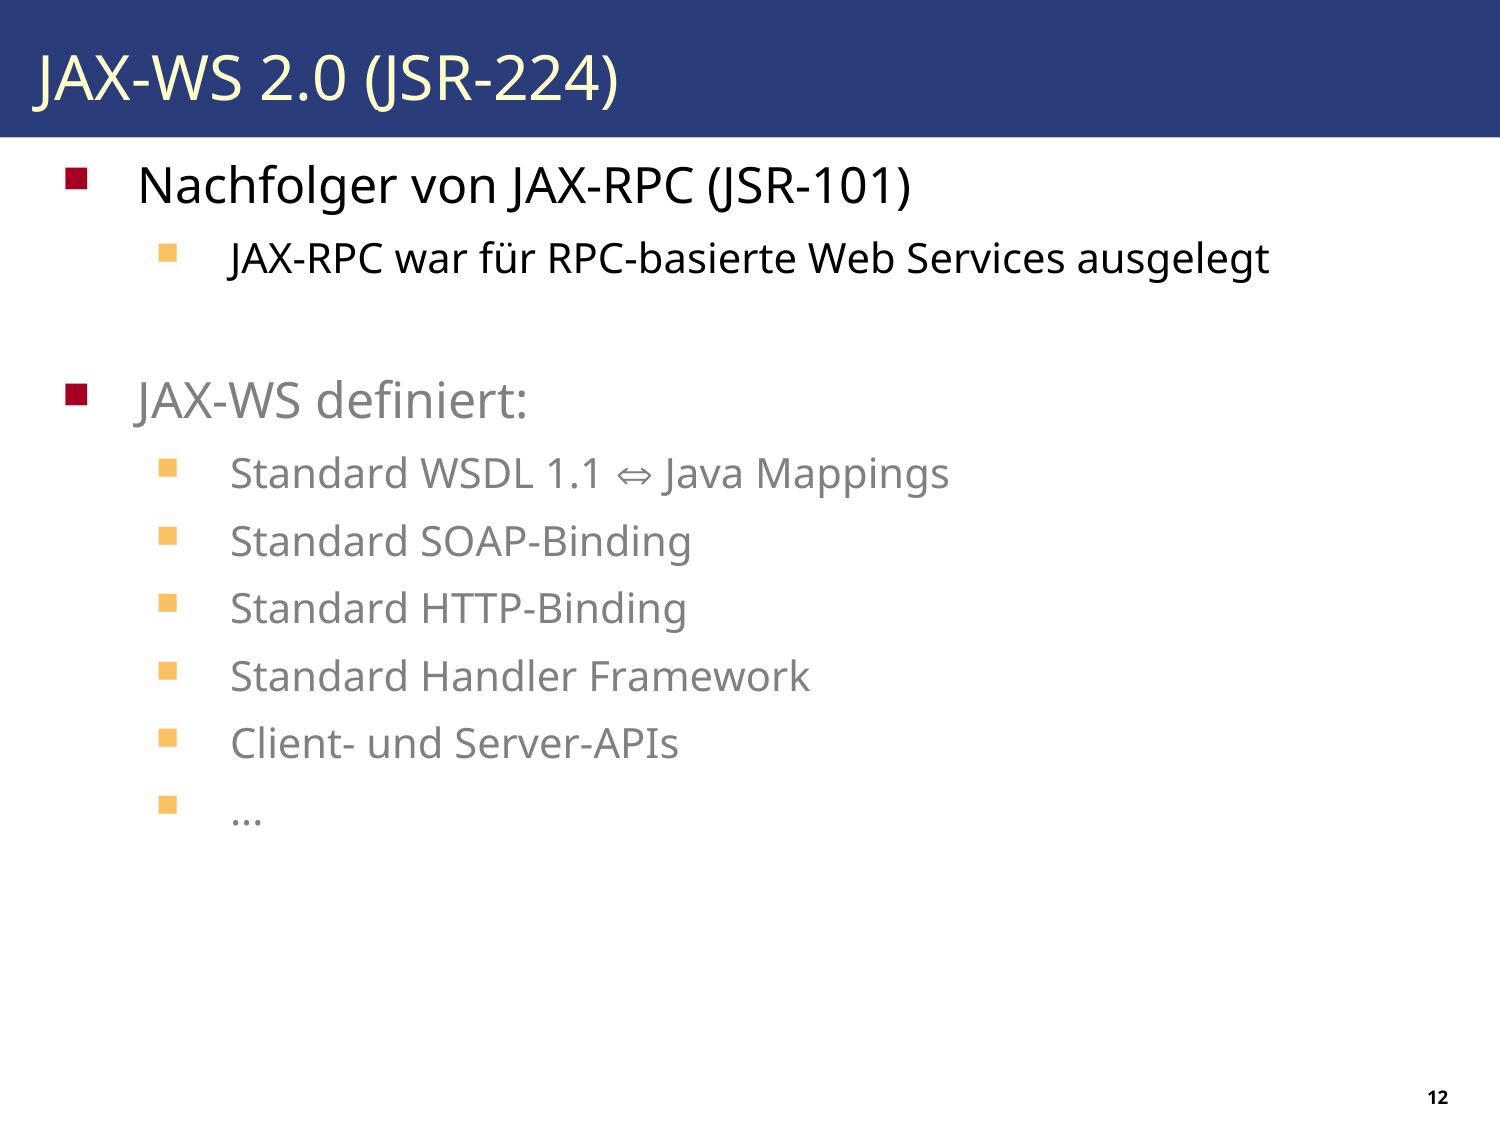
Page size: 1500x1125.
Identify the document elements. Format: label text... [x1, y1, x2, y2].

text_box JAX-WS 2.0 (JSR-224)‏ [37, 0, 1476, 158]
list Nachfolger von JAX-RPC (JSR-101)‏ JAX-RPC war für RPC-basierte Web Services ausgelegt JAX-WS definiert: Standard WSDL 1.1 ⇔ Java Mappings Standard SOAP-Binding Standard HTTP-Binding Standard Handler Framework Client- und Server-APIs ... [62, 149, 1449, 1072]
text_box 12 [1412, 1077, 1500, 1117]
